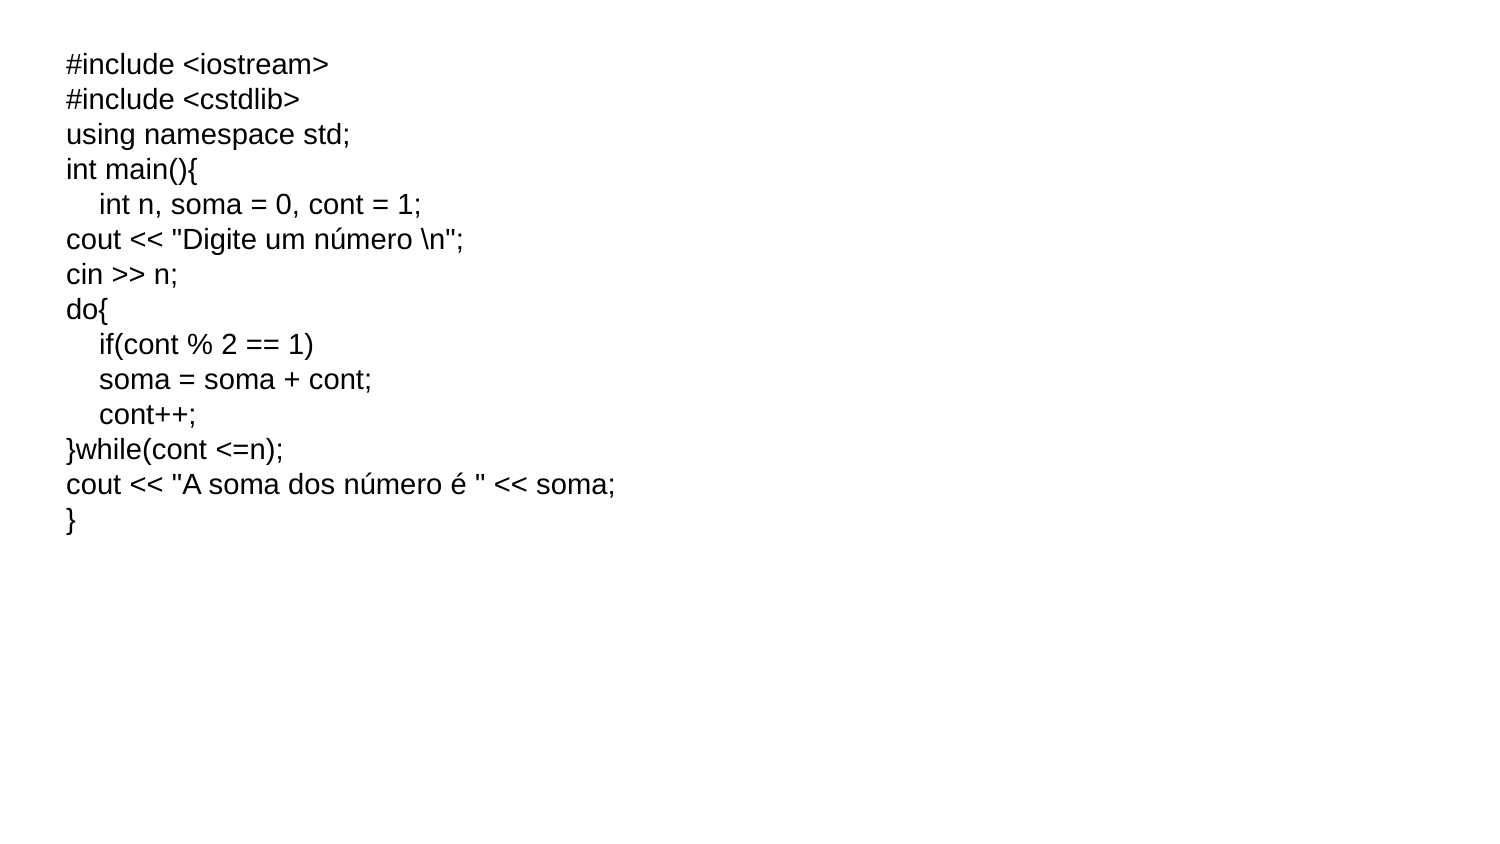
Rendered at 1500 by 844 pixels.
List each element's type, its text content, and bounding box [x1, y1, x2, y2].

list #include <iostream> #include <cstdlib> using namespace std; int main(){ int n, soma = 0, cont = 1; cout << "Digite um número \n"; cin >> n; do{ if(cont % 2 == 1) soma = soma + cont; cont++; }while(cont <=n); cout << "A soma dos número é " << soma; } [51, 30, 1449, 818]
